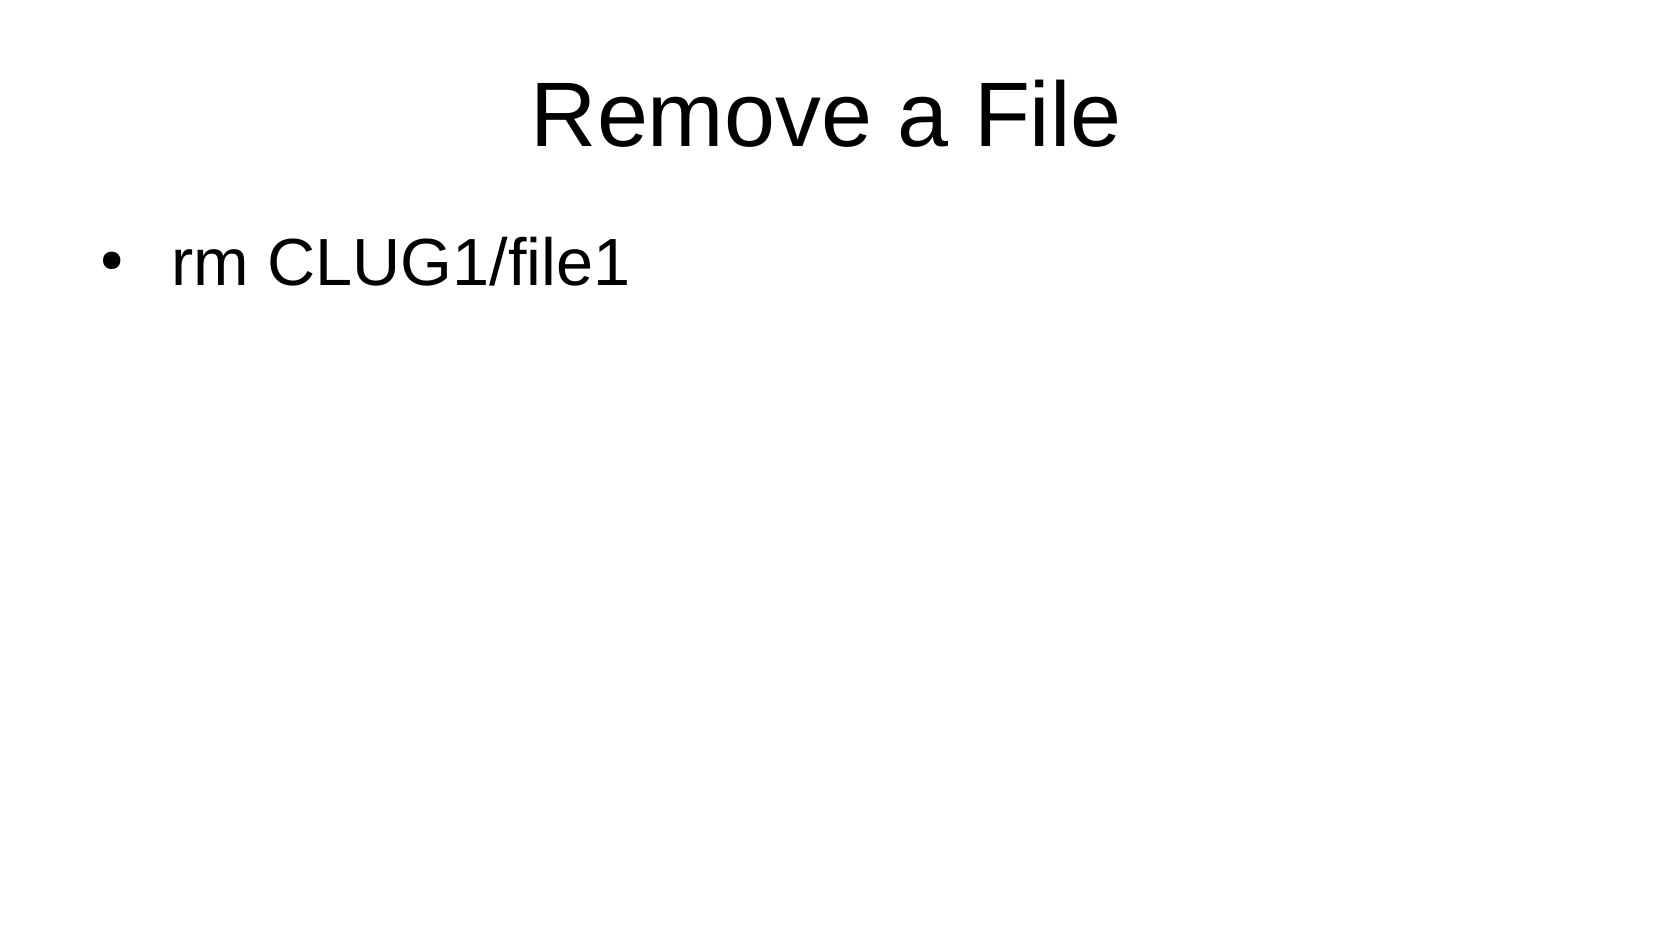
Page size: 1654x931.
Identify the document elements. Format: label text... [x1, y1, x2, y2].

title Remove a File [82, 37, 1571, 193]
list rm CLUG1/file1 [82, 225, 1571, 765]
